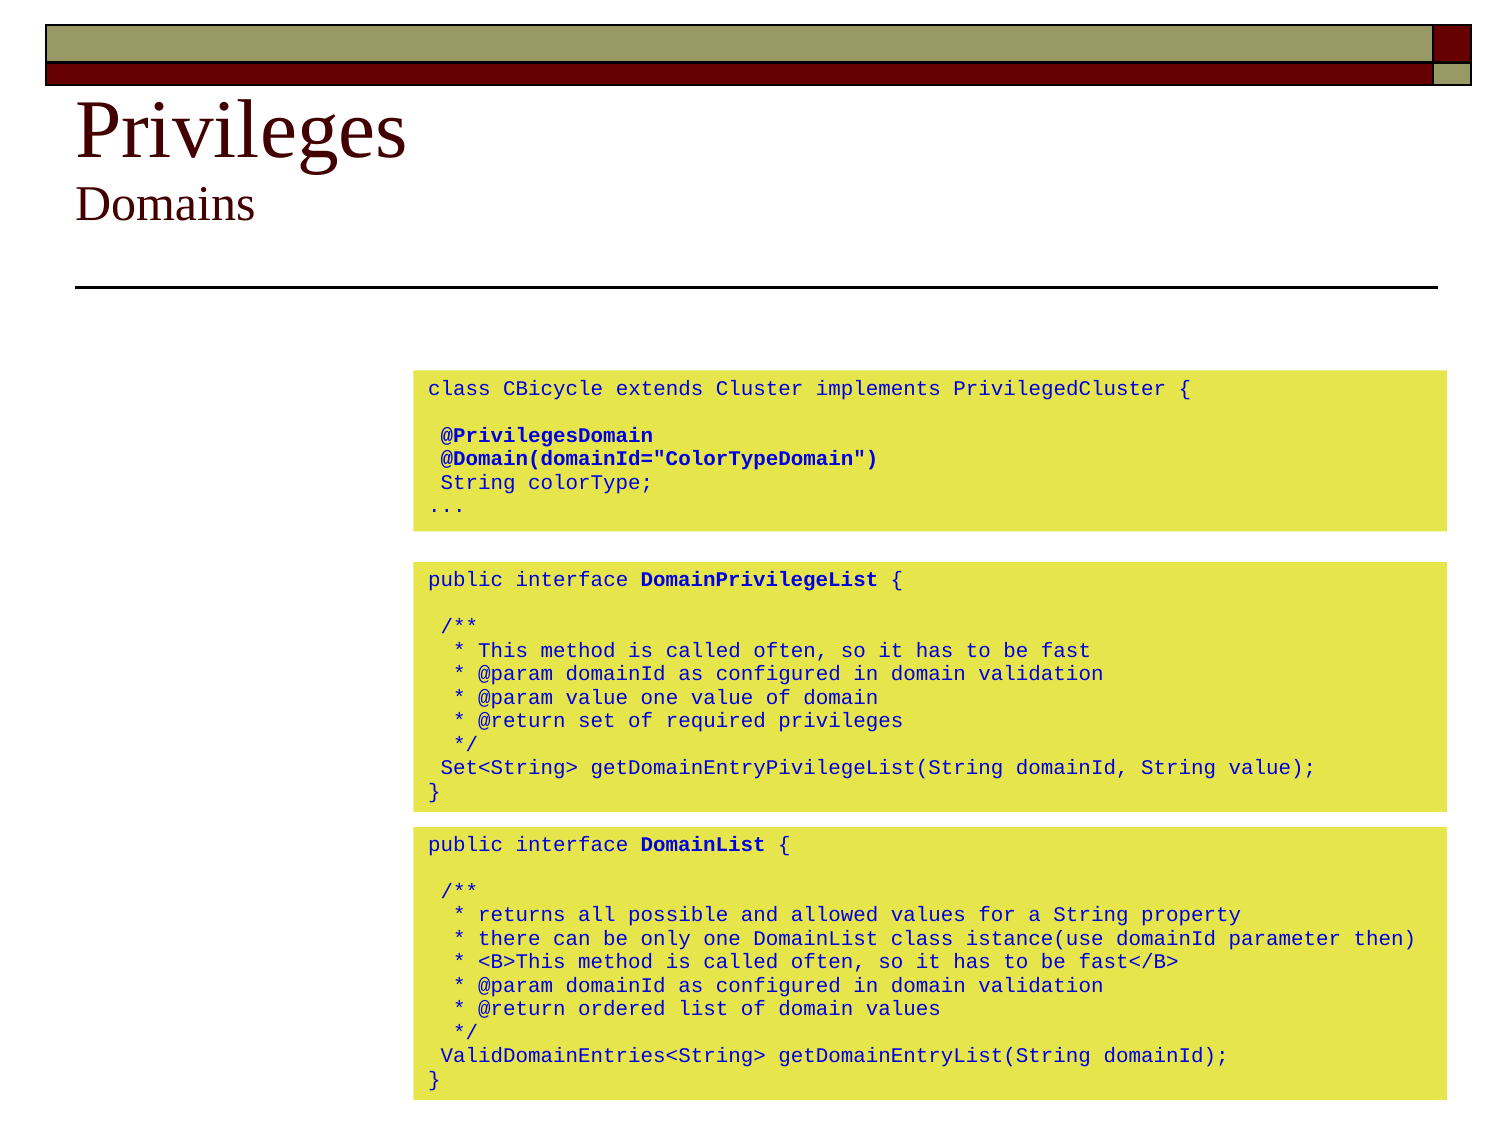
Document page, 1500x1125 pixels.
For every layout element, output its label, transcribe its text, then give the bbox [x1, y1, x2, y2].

text_box public interface DomainPrivilegeList { /** * This method is called often, so it has to be fast * @param domainId as configured in domain validation * @param value one value of domain * @return set of required privileges */ Set<String> getDomainEntryPivilegeList(String domainId, String value); } [413, 562, 1447, 799]
title Privileges Domains [75, 39, 1426, 276]
text_box class CBicycle extends Cluster implements PrivilegedCluster { @PrivilegesDomain @Domain(domainId="ColorTypeDomain") String colorType; ... [413, 370, 1447, 532]
text_box public interface DomainList { /** * returns all possible and allowed values for a String property * there can be only one DomainList class istance(use domainId parameter then) * <B>This method is called often, so it has to be fast</B> * @param domainId as configured in domain validation * @return ordered list of domain values */ ValidDomainEntries<String> getDomainEntryList(String domainId); } [413, 826, 1447, 1085]
